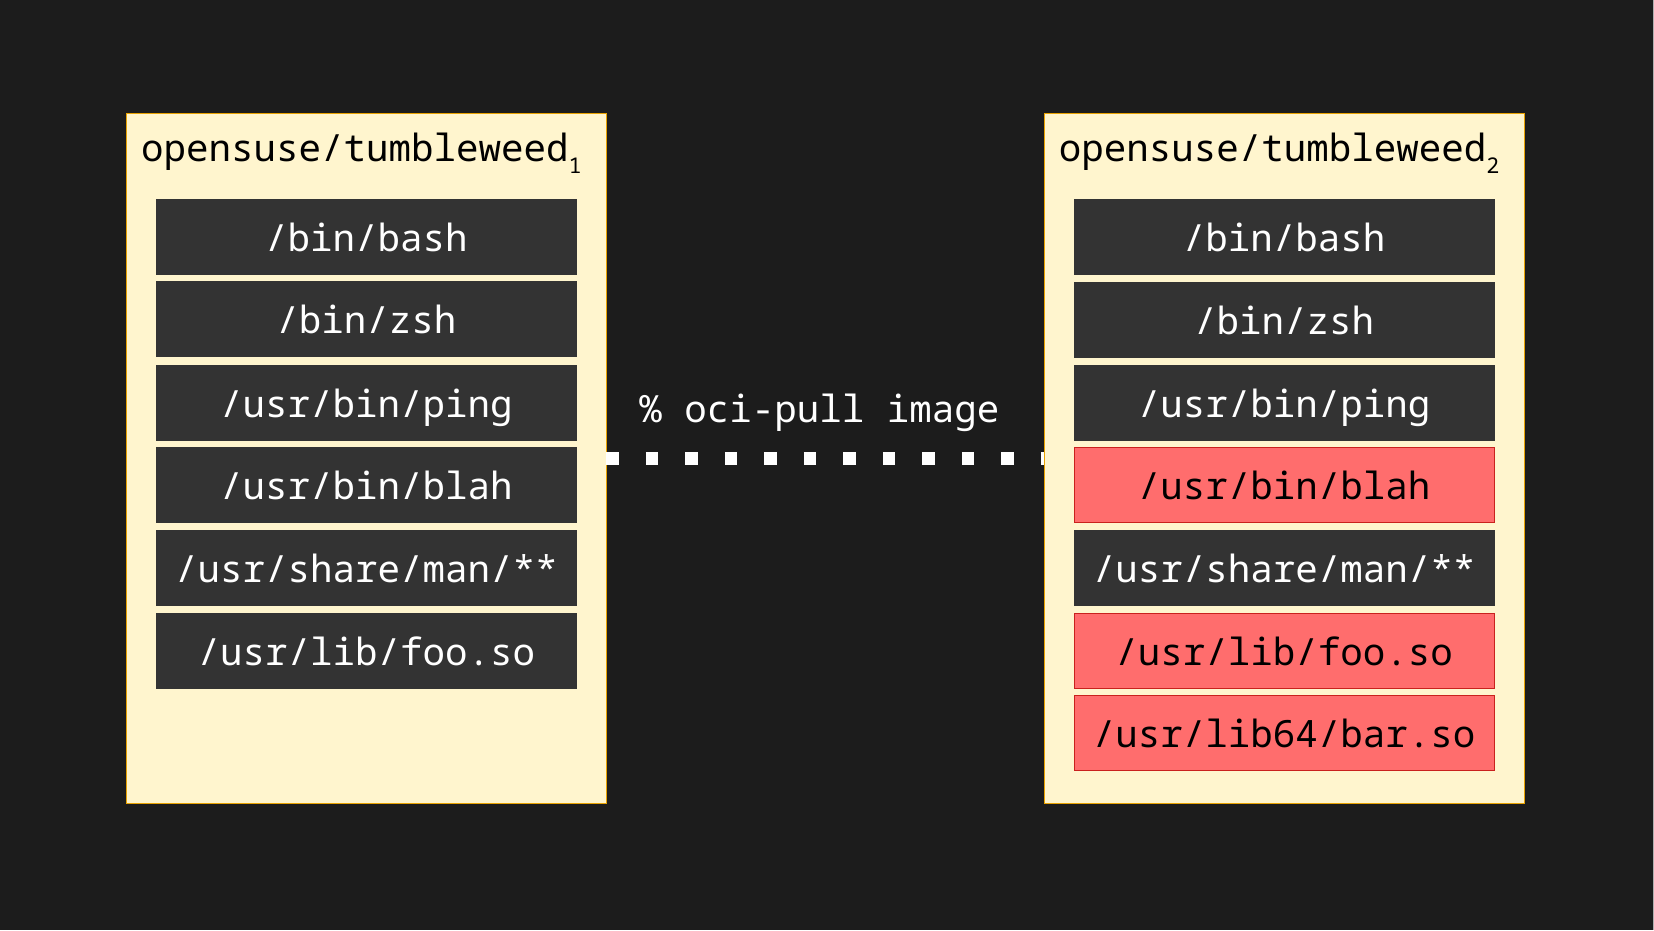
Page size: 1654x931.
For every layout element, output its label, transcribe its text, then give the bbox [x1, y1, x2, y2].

text_box /usr/lib/foo.so [1074, 613, 1495, 689]
text_box /usr/bin/ping [1074, 365, 1495, 441]
text_box % oci-pull image [624, 375, 1015, 435]
text_box /usr/bin/blah [1074, 447, 1495, 523]
text_box /bin/zsh [156, 281, 577, 357]
text_box /bin/zsh [1074, 282, 1495, 358]
text_box opensuse/tumbleweed2 [1044, 113, 1525, 804]
text_box /usr/share/man/** [156, 530, 577, 606]
text_box /usr/bin/blah [156, 447, 577, 523]
text_box /usr/lib/foo.so [156, 613, 577, 689]
text_box /usr/lib64/bar.so [1074, 695, 1495, 771]
text_box opensuse/tumbleweed1 [126, 113, 607, 804]
text_box /usr/bin/ping [156, 365, 577, 441]
text_box /bin/bash [156, 199, 577, 275]
text_box /bin/bash [1074, 199, 1495, 275]
text_box /usr/share/man/** [1074, 530, 1495, 606]
